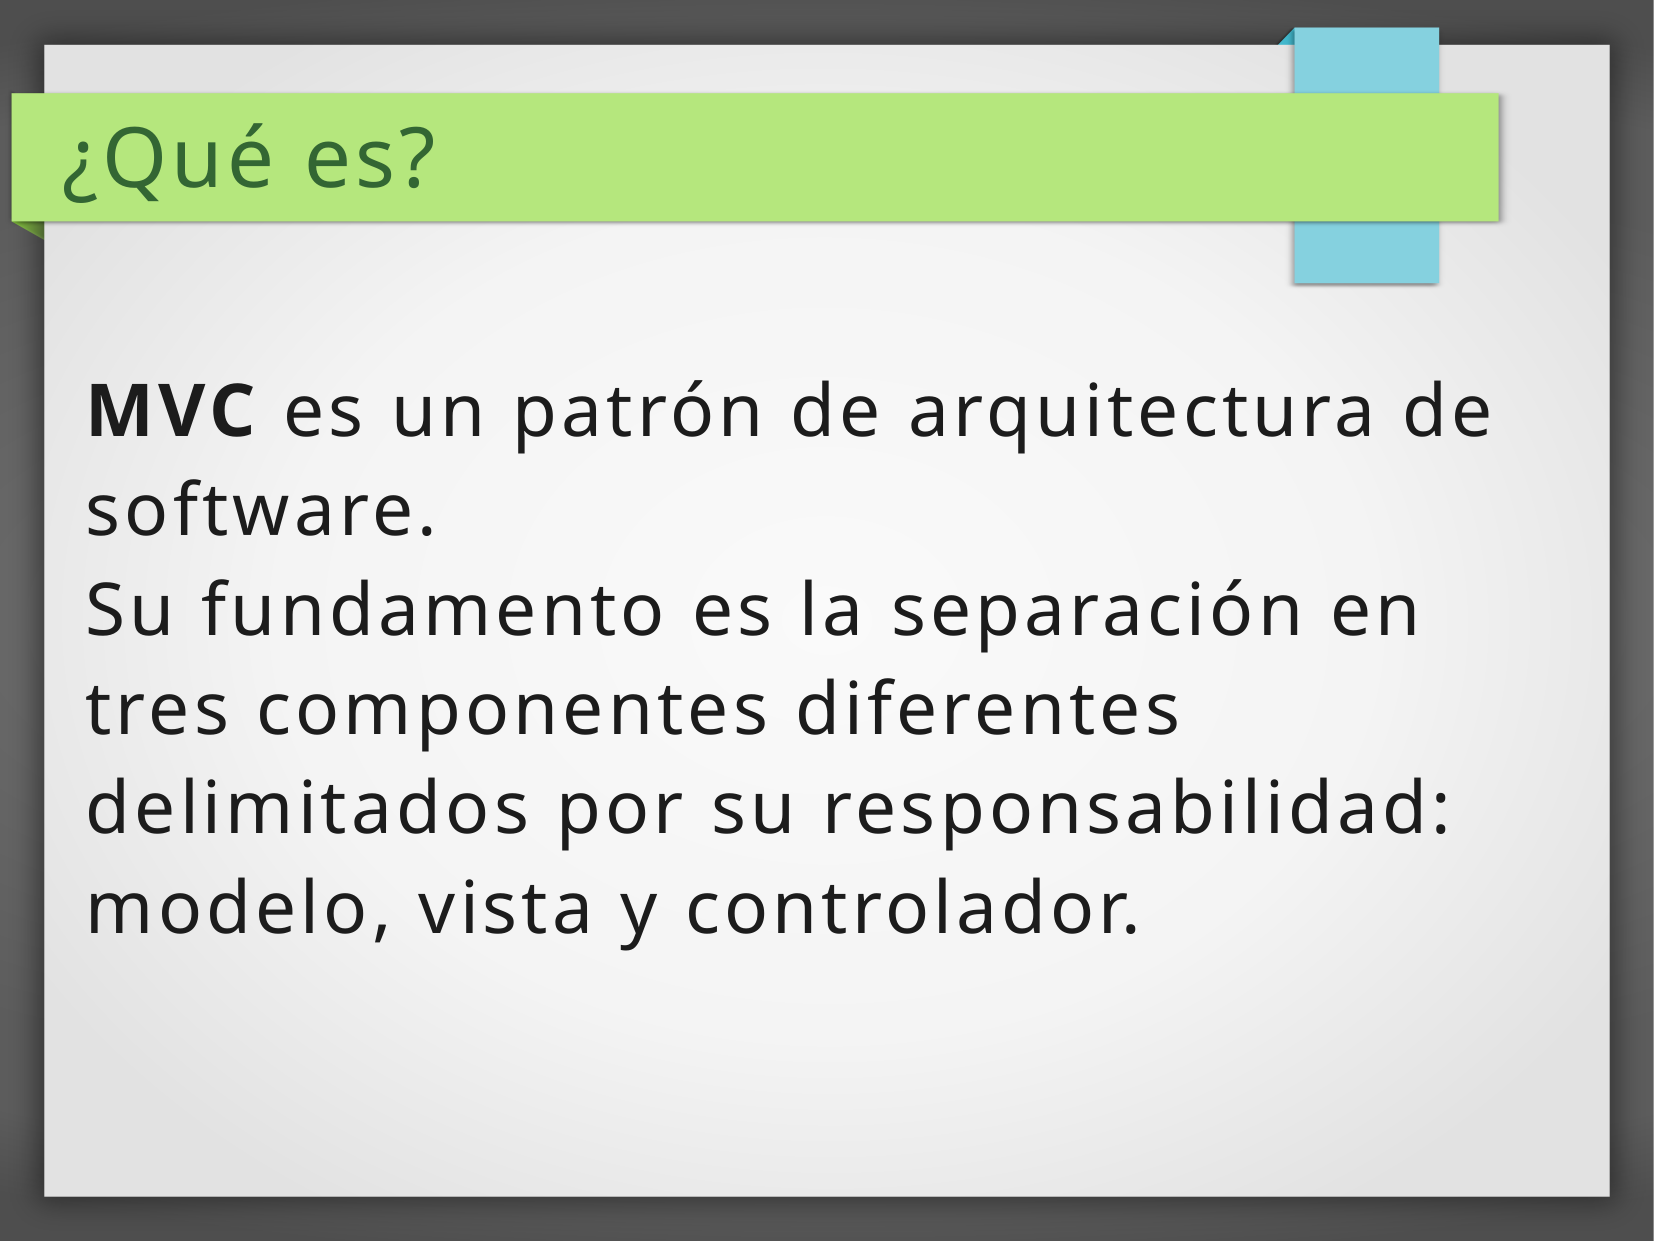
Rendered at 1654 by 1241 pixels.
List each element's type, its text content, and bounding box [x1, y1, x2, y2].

text_box MVC es un patrón de arquitectura de software. Su fundamento es la separación en tres componentes diferentes delimitados por su responsabilidad: modelo, vista y controlador. [70, 350, 1583, 918]
text_box ¿Qué es? [47, 94, 1489, 217]
picture [0, 0, 1654, 1241]
